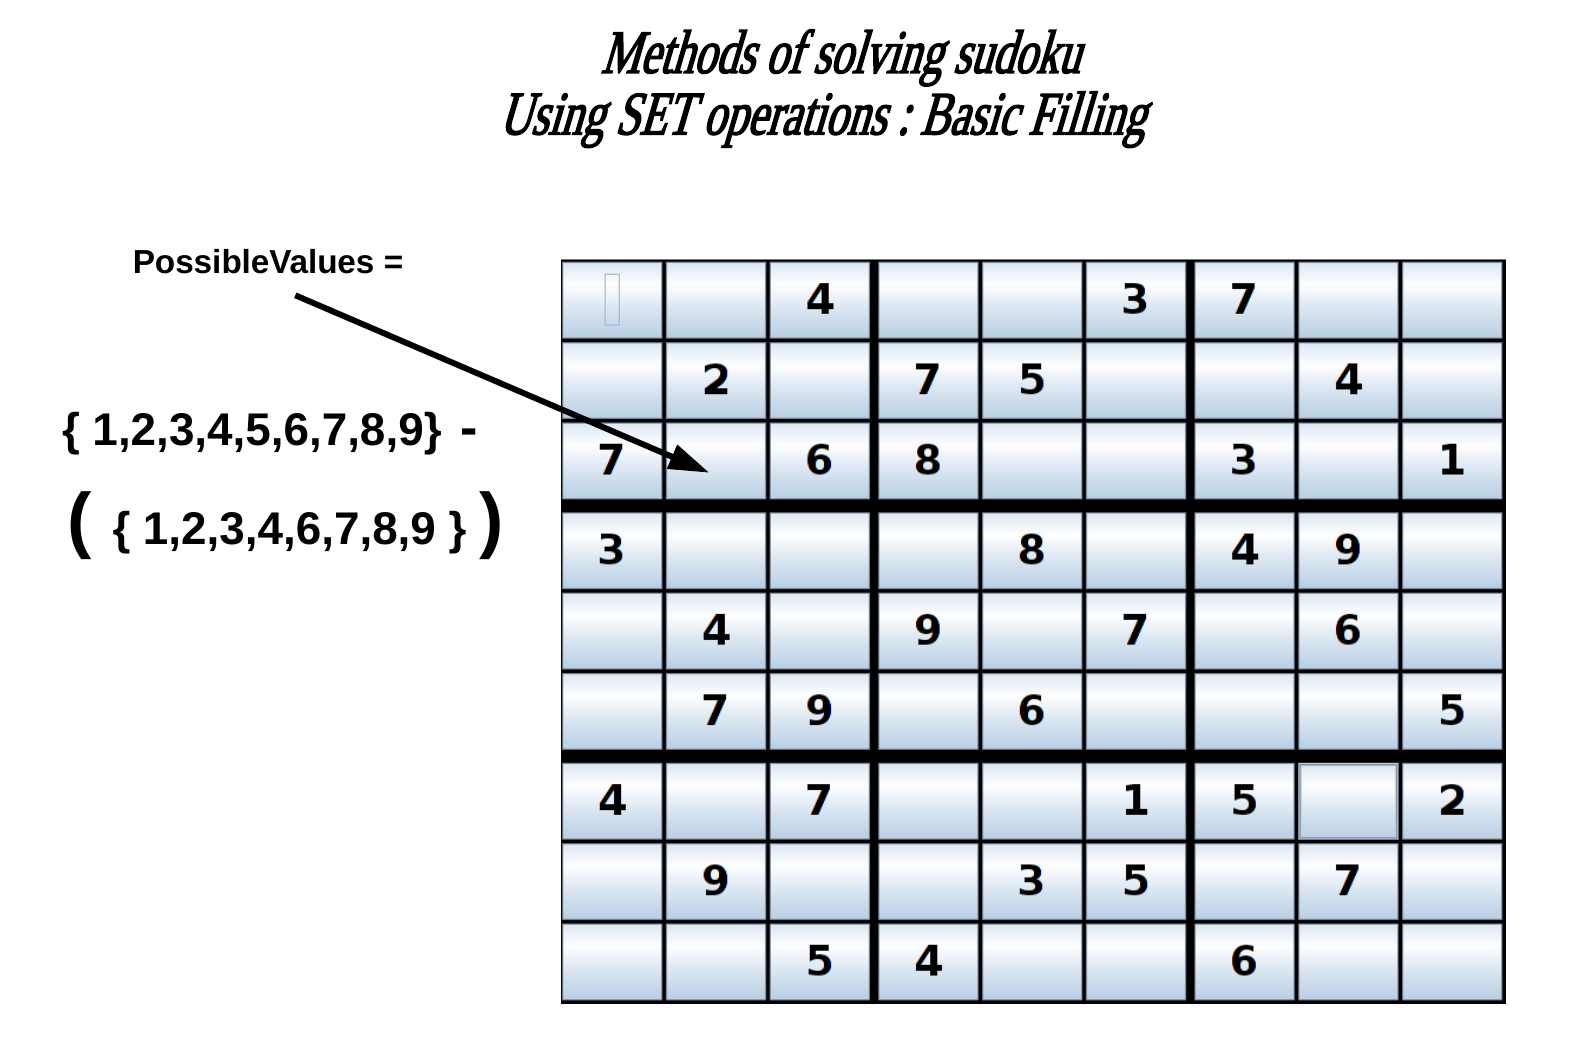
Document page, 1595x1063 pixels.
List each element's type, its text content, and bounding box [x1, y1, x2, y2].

text_box Methods of solving sudoku Using SET operations : Basic Filling [721, 105, 751, 148]
text_box Methods of solving sudoku Using SET operations : Basic Filling [506, 93, 542, 135]
text_box Methods of solving sudoku Using SET operations : Basic Filling [1053, 91, 1106, 135]
text_box Methods of solving sudoku Using SET operations : Basic Filling [921, 94, 955, 135]
text_box Methods of solving sudoku Using SET operations : Basic Filling [919, 41, 950, 87]
text_box Methods of solving sudoku Using SET operations : Basic Filling [640, 93, 674, 135]
text_box Methods of solving sudoku Using SET operations : Basic Filling [1029, 94, 1063, 135]
text_box PossibleValues = [118, 236, 502, 289]
text_box { 1,2,3,4,5,6,7,8,9} - [47, 391, 579, 464]
picture [561, 256, 1506, 1004]
text_box Methods of solving sudoku Using SET operations : Basic Filling [602, 32, 651, 73]
text_box Methods of solving sudoku Using SET operations : Basic Filling [1122, 102, 1153, 148]
text_box Methods of solving sudoku Using SET operations : Basic Filling [581, 102, 611, 148]
text_box Methods of solving sudoku Using SET operations : Basic Filling [663, 30, 698, 74]
text_box ( { 1,2,3,4,6,7,8,9 } ) [53, 471, 526, 605]
text_box Methods of solving sudoku Using SET operations : Basic Filling [672, 93, 704, 135]
